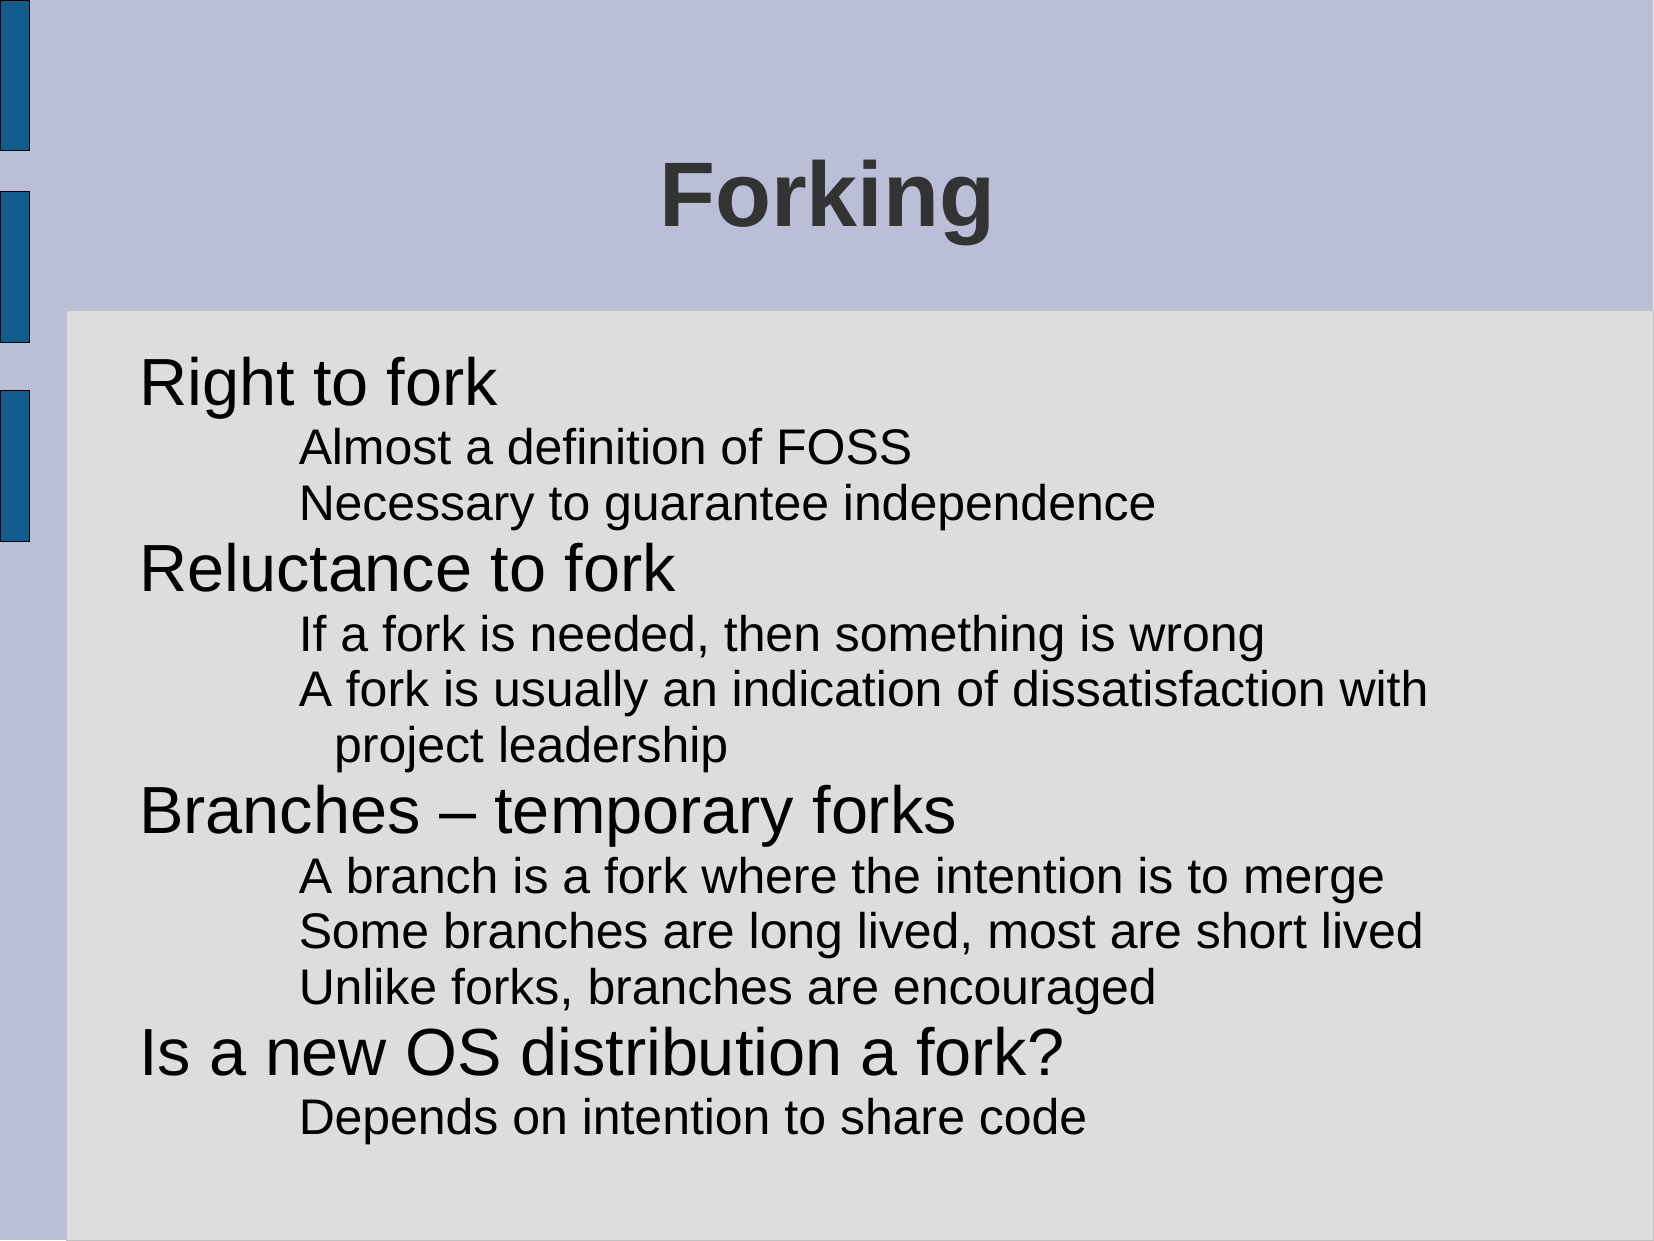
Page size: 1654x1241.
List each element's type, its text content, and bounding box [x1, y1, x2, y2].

list Right to fork Almost a definition of FOSS Necessary to guarantee independence Reluctance to fork If a fork is needed, then something is wrong A fork is usually an indication of dissatisfaction with project leadership Branches – temporary forks A branch is a fork where the intention is to merge Some branches are long lived, most are short lived Unlike forks, branches are encouraged Is a new OS distribution a fork? Depends on intention to share code [121, 344, 1534, 1146]
title Forking [121, 98, 1534, 291]
